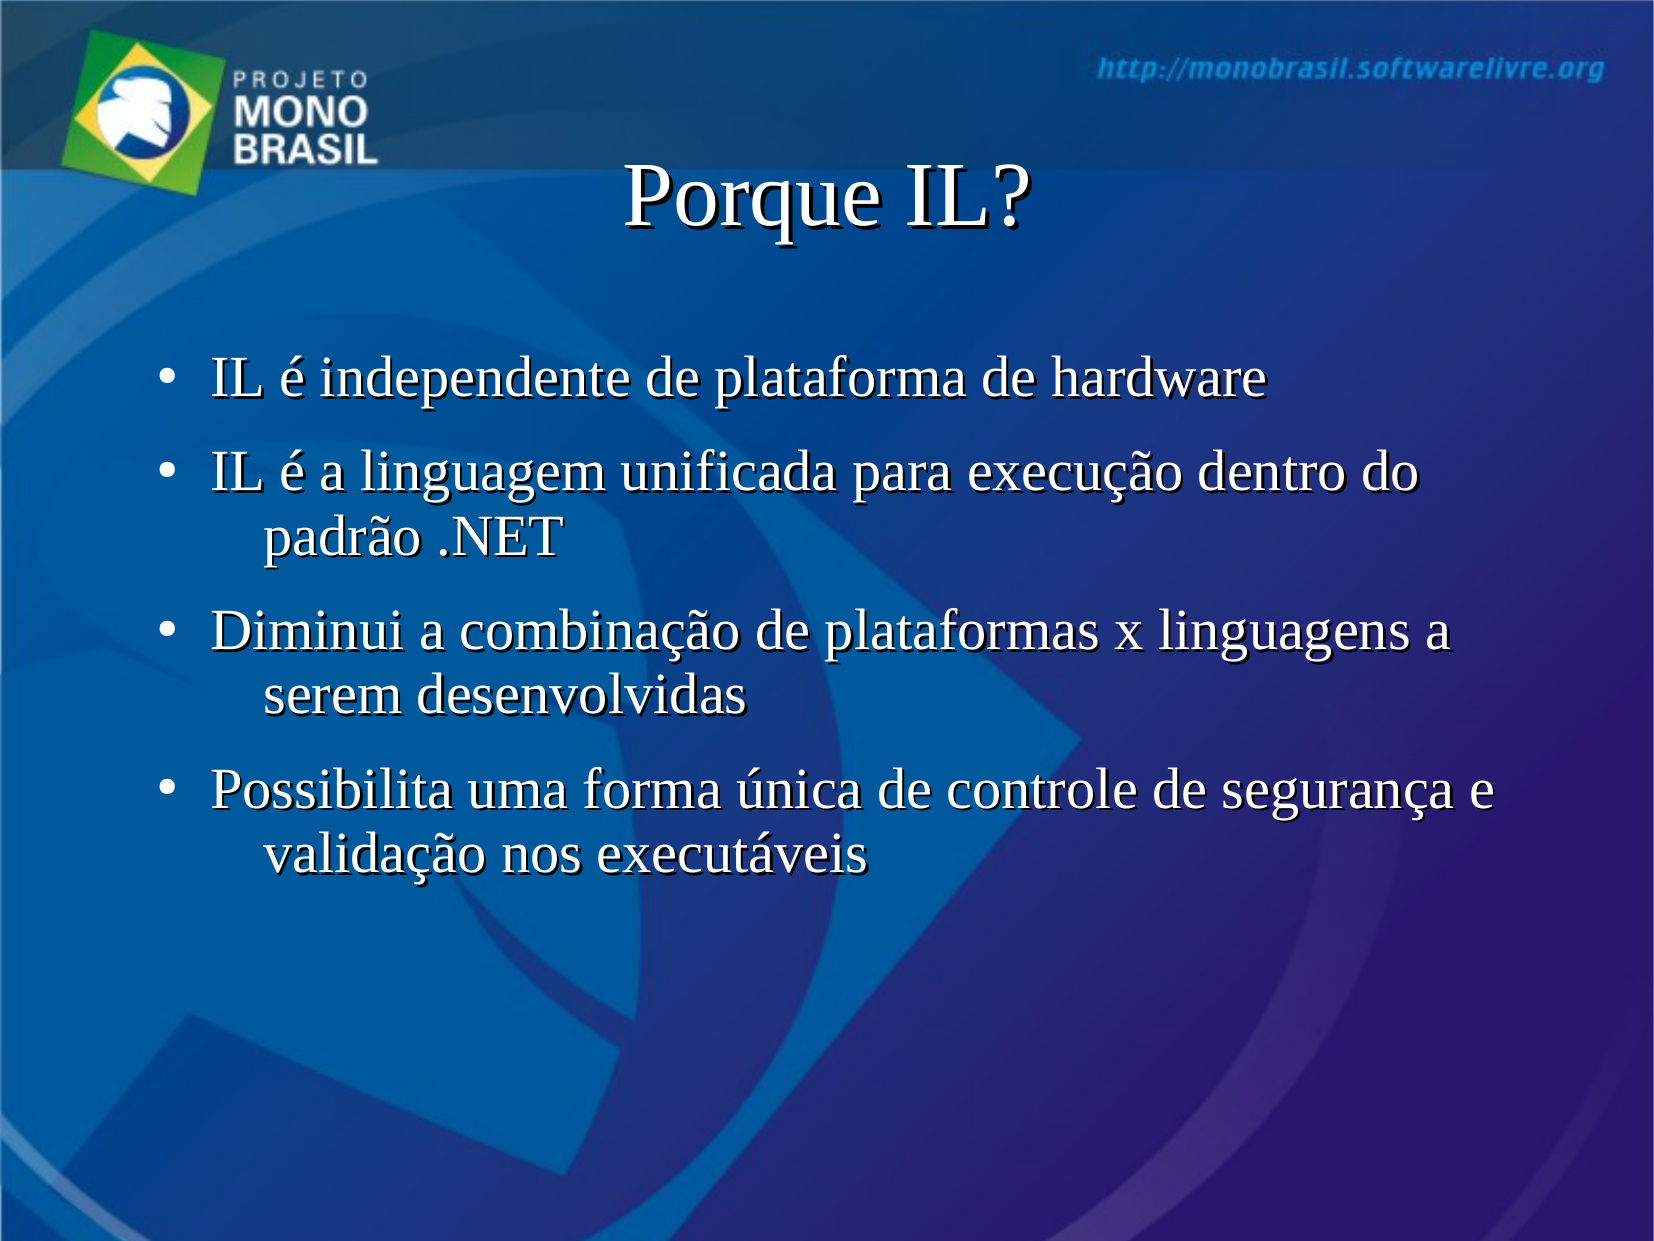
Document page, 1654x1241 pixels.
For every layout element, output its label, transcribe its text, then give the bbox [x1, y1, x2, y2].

title Porque IL? [121, 91, 1534, 299]
picture [0, 0, 1654, 1241]
list IL é independente de plataforma de hardware IL é a linguagem unificada para execução dentro do padrão .NET Diminui a combinação de plataformas x linguagens a serem desenvolvidas Possibilita uma forma única de controle de segurança e validação nos executáveis [121, 344, 1534, 1127]
